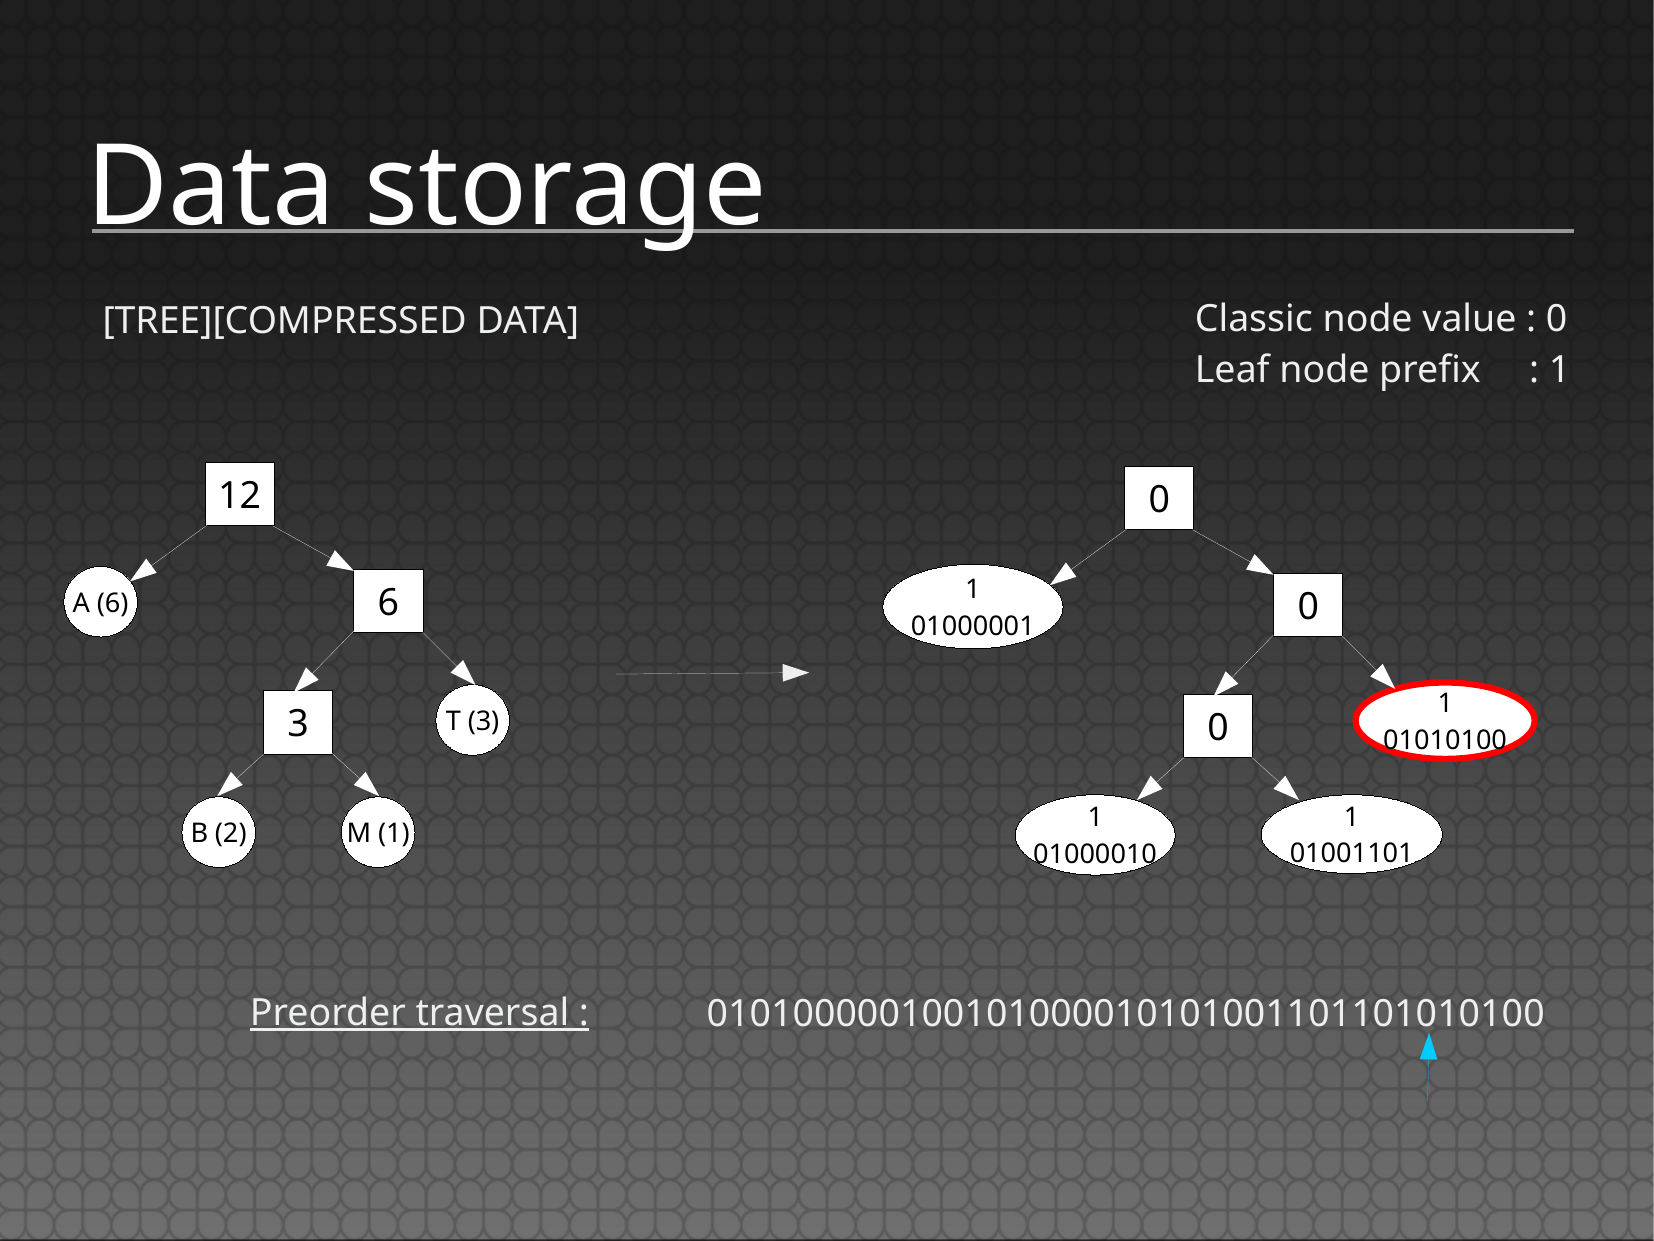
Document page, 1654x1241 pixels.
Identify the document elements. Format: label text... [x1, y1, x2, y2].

text_box 1 01000001 [882, 564, 1064, 649]
text_box 010100000100101000010101001101101010100 [691, 979, 1648, 1038]
title Data storage [86, 112, 1576, 249]
text_box 1 01001101 [1261, 794, 1443, 874]
text_box T (3) [435, 684, 510, 756]
text_box 1 01010100 [1355, 682, 1535, 759]
text_box 0 [1183, 694, 1253, 758]
text_box M (1) [341, 796, 416, 868]
text_box 12 [205, 462, 275, 526]
text_box [TREE][COMPRESSED DATA] [87, 285, 952, 388]
text_box 0 [1273, 573, 1343, 637]
picture [0, 0, 1654, 1241]
text_box 6 [353, 569, 424, 633]
text_box 3 [263, 690, 333, 755]
text_box A (6) [63, 566, 138, 638]
text_box Classic node value : 0 Leaf node prefix : 1 [1180, 283, 1633, 386]
text_box B (2) [181, 796, 256, 868]
text_box 1 01000010 [1015, 794, 1176, 876]
text_box Preorder traversal : [235, 977, 645, 1037]
text_box 0 [1124, 466, 1194, 530]
